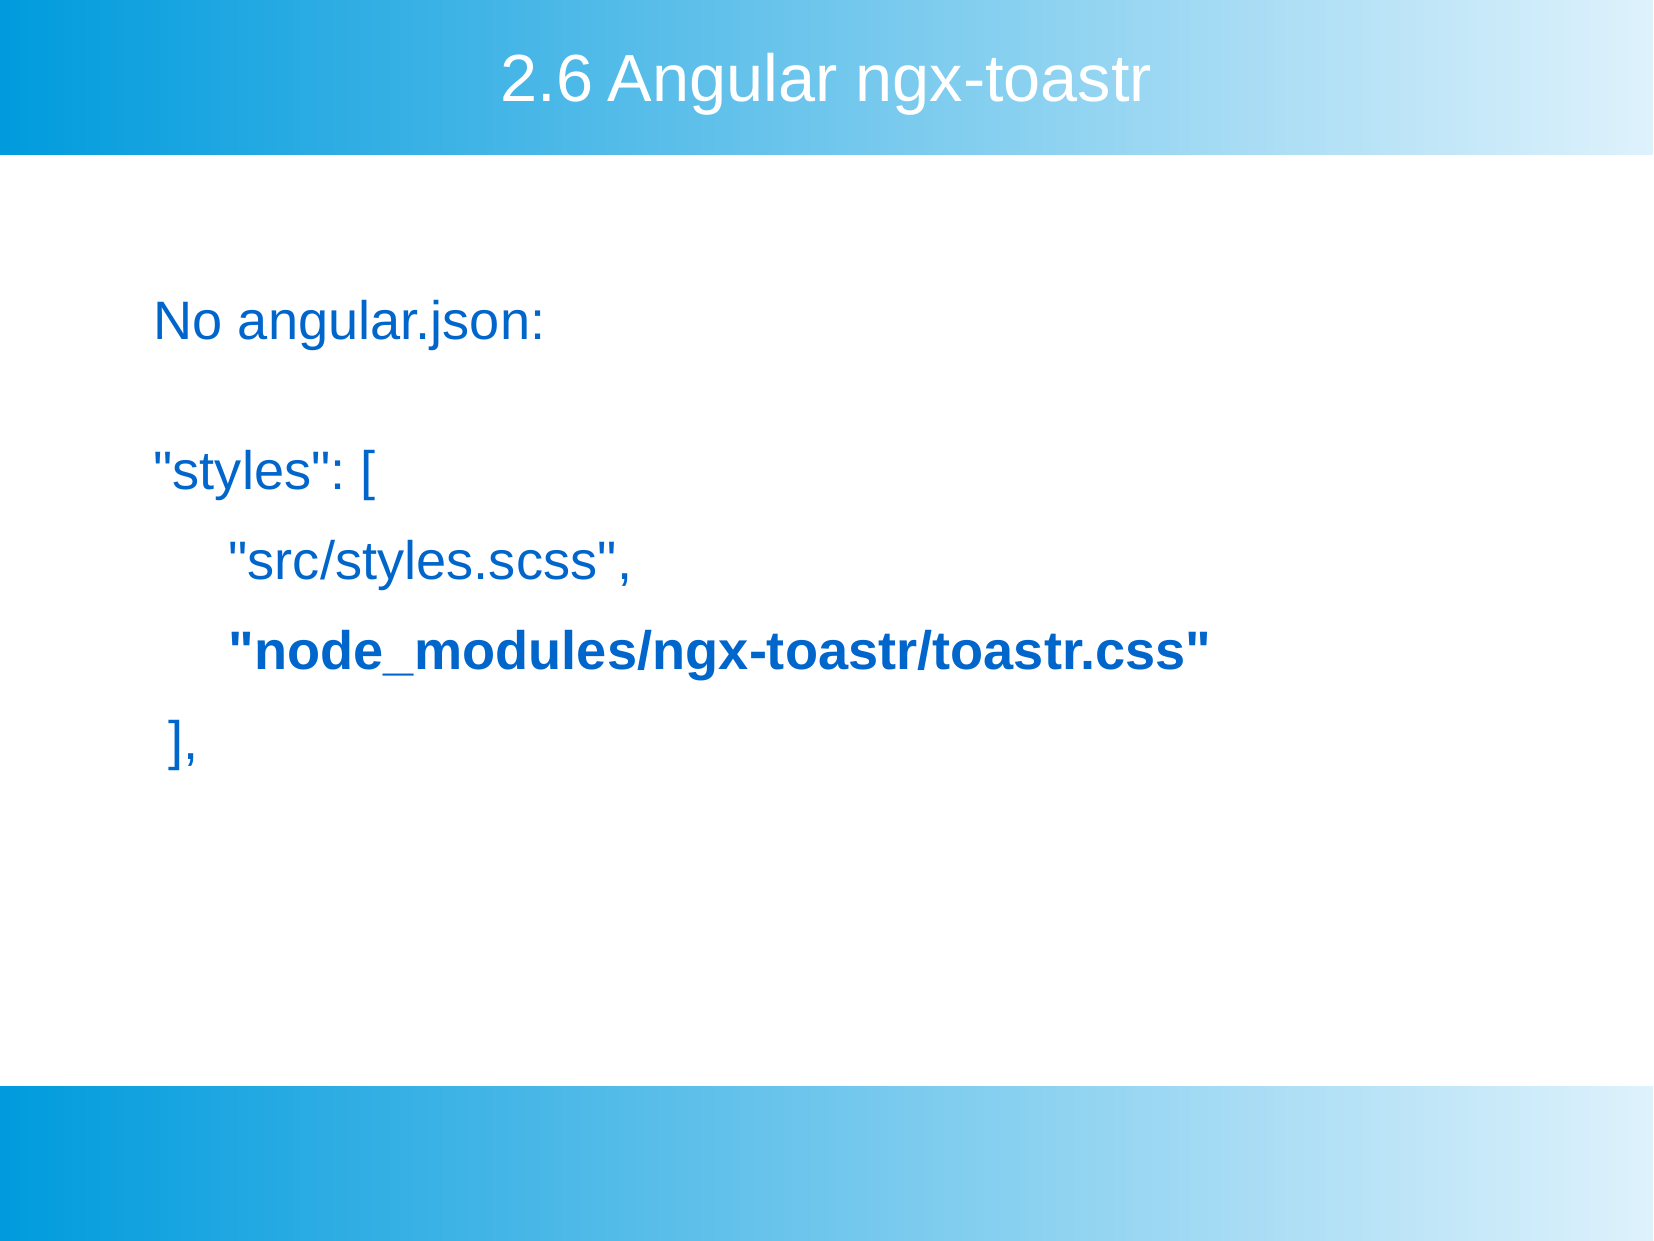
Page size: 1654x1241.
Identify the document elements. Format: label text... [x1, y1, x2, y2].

title 2.6 Angular ngx-toastr [82, 25, 1571, 131]
list No angular.json: "styles": [ "src/styles.scss", "node_modules/ngx-toastr/toastr.css" ], [82, 290, 1571, 1021]
